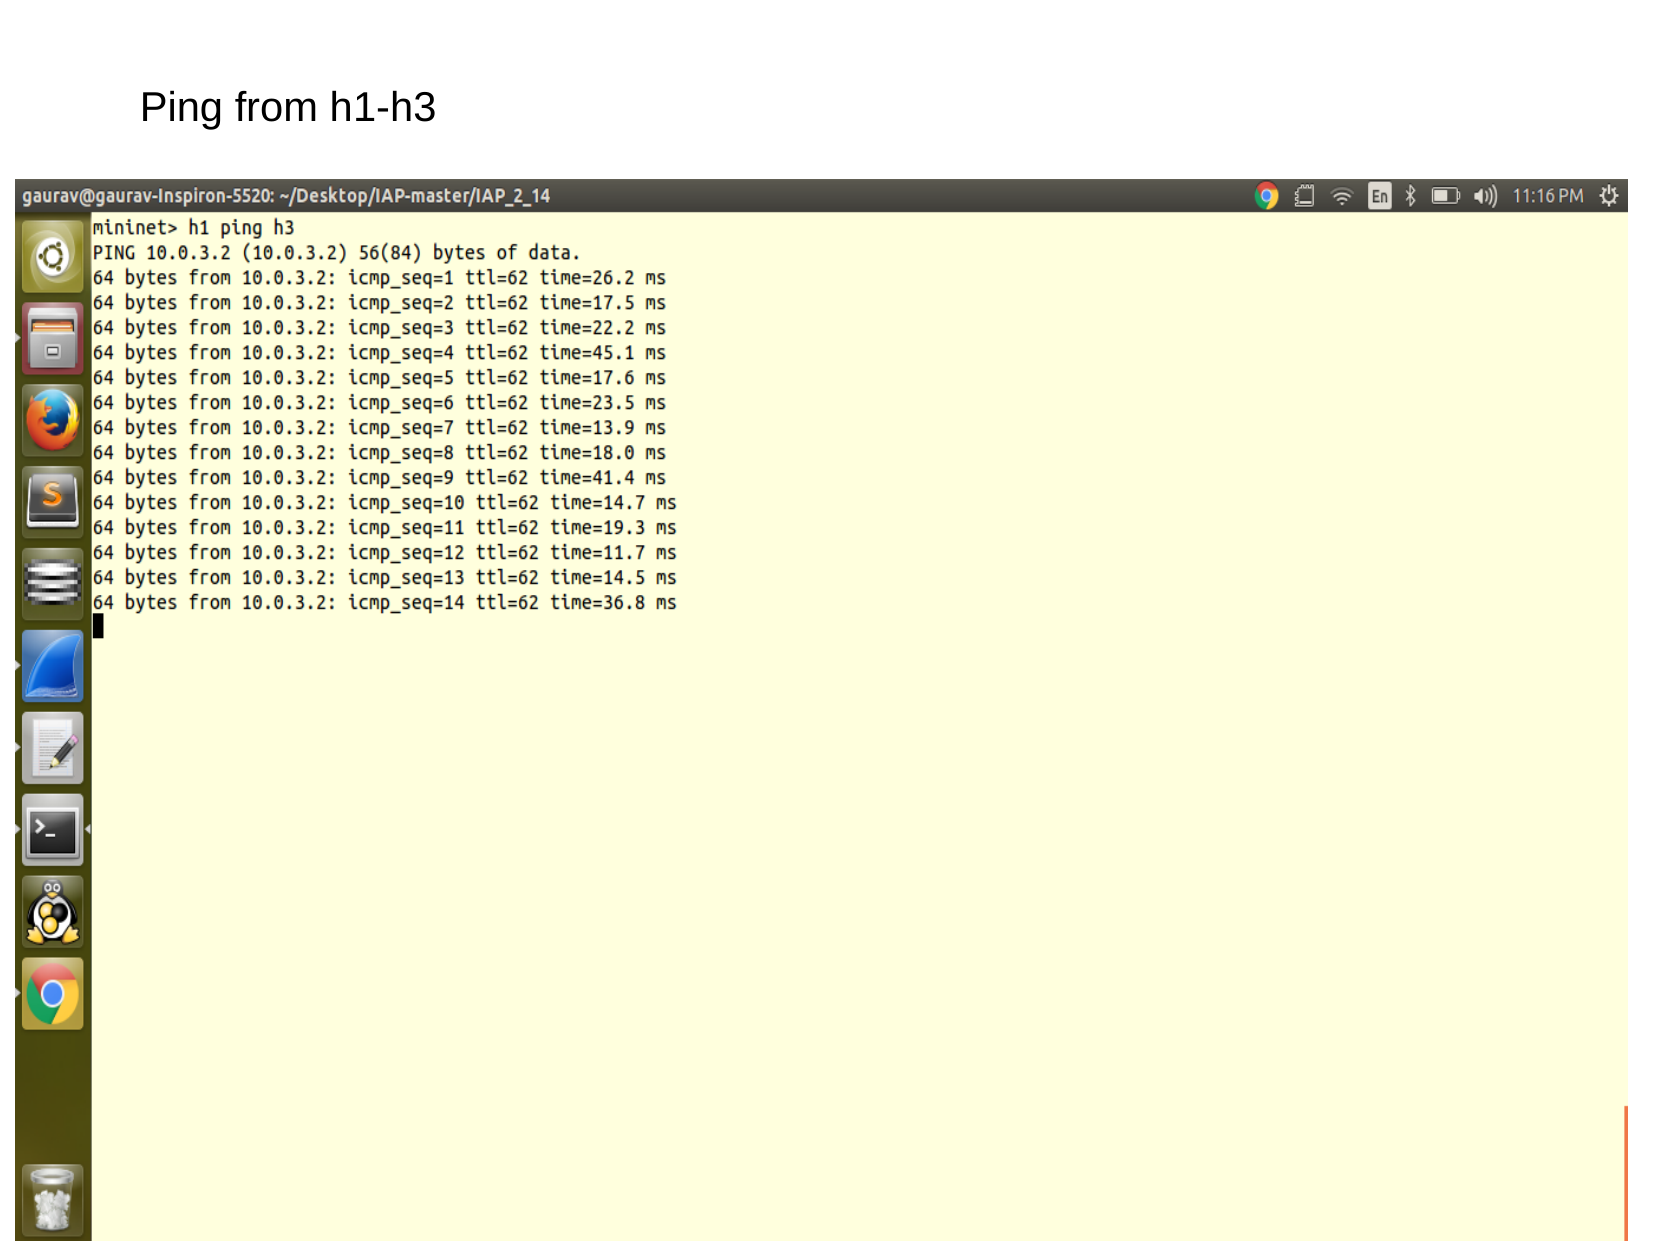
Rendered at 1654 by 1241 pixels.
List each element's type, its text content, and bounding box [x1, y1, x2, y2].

picture [15, 179, 1628, 1241]
title Ping from h1-h3 [101, 2, 1591, 179]
